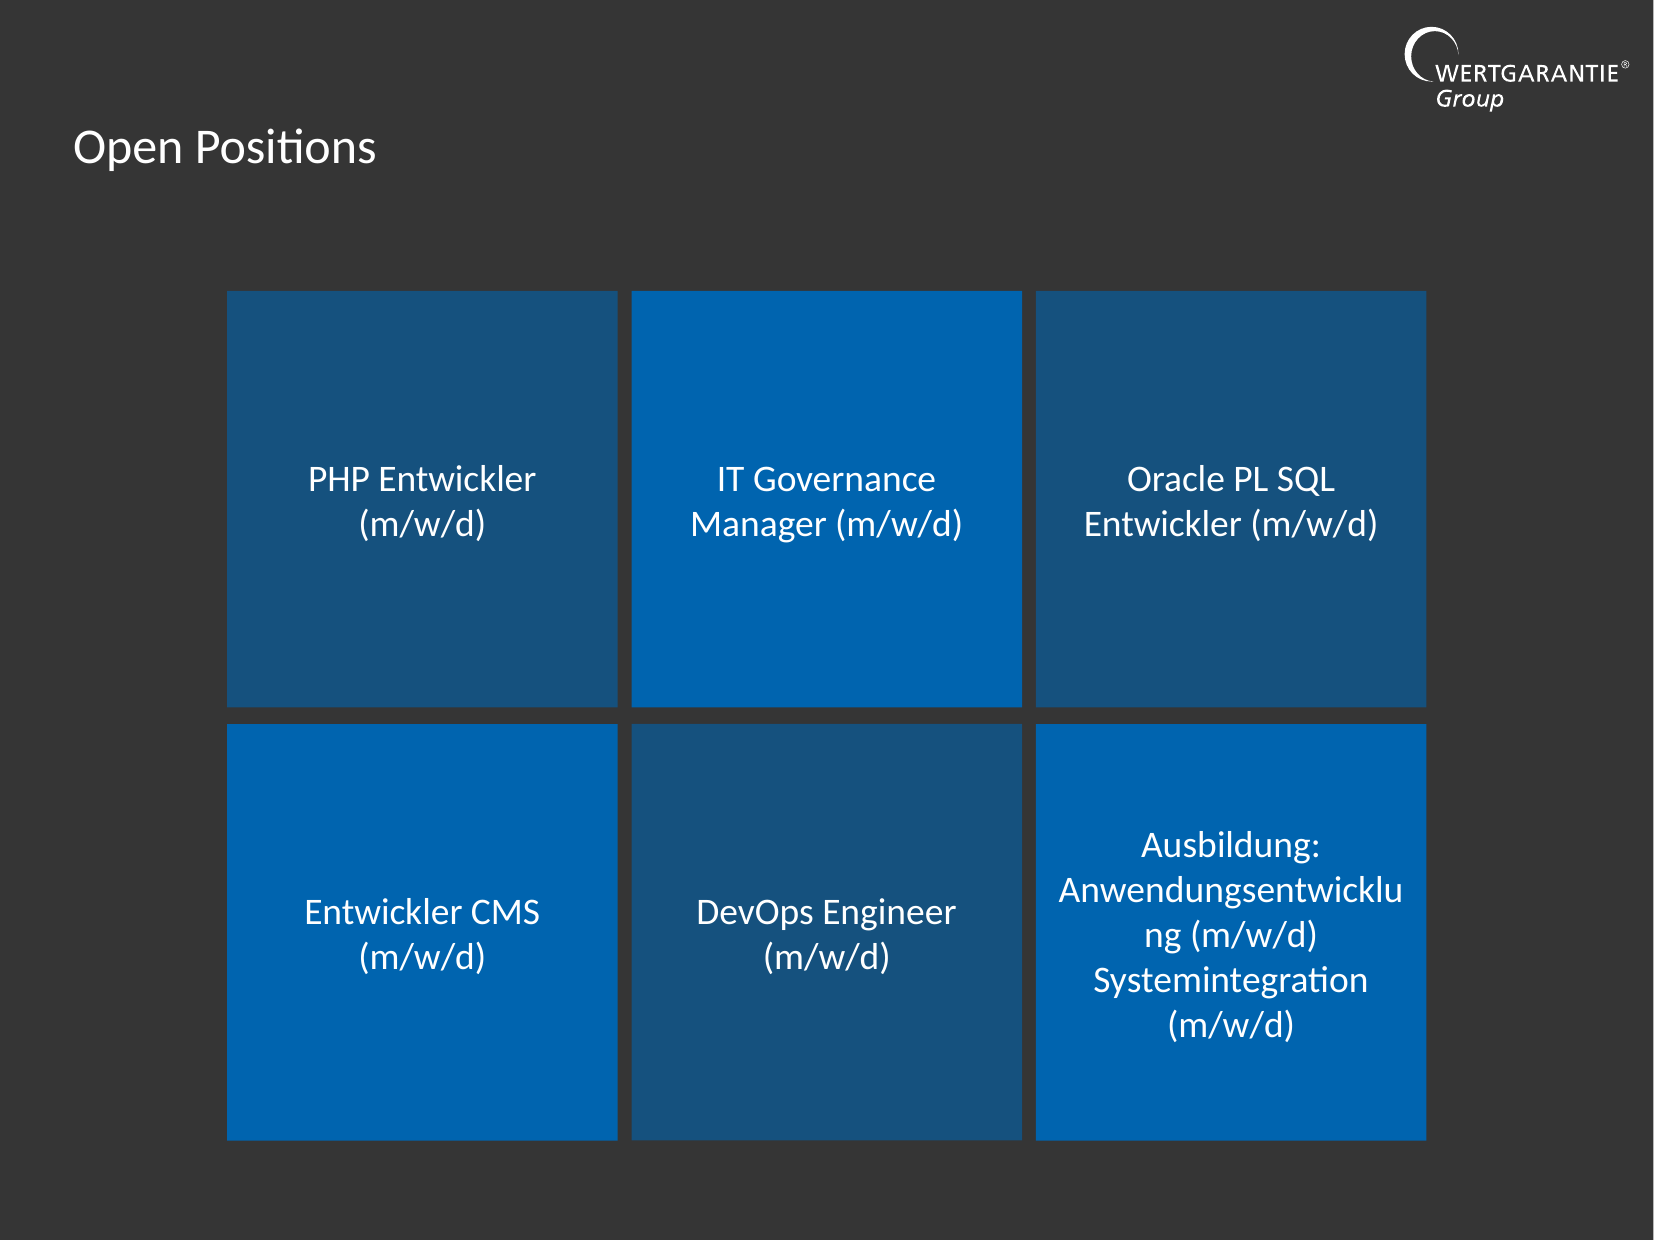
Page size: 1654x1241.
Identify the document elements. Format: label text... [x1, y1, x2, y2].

title Open Positions [73, 105, 1413, 197]
text_box IT Governance Manager (m/w/d) [631, 290, 1023, 708]
text_box Oracle PL SQL Entwickler (m/w/d) [1035, 290, 1427, 708]
text_box Entwickler CMS (m/w/d) [227, 724, 618, 1141]
text_box PHP Entwickler (m/w/d) [227, 290, 618, 708]
picture [1387, 9, 1647, 129]
text_box DevOps Engineer (m/w/d) [631, 723, 1023, 1141]
text_box Ausbildung: Anwendungsentwicklung (m/w/d) Systemintegration (m/w/d) [1035, 724, 1427, 1141]
